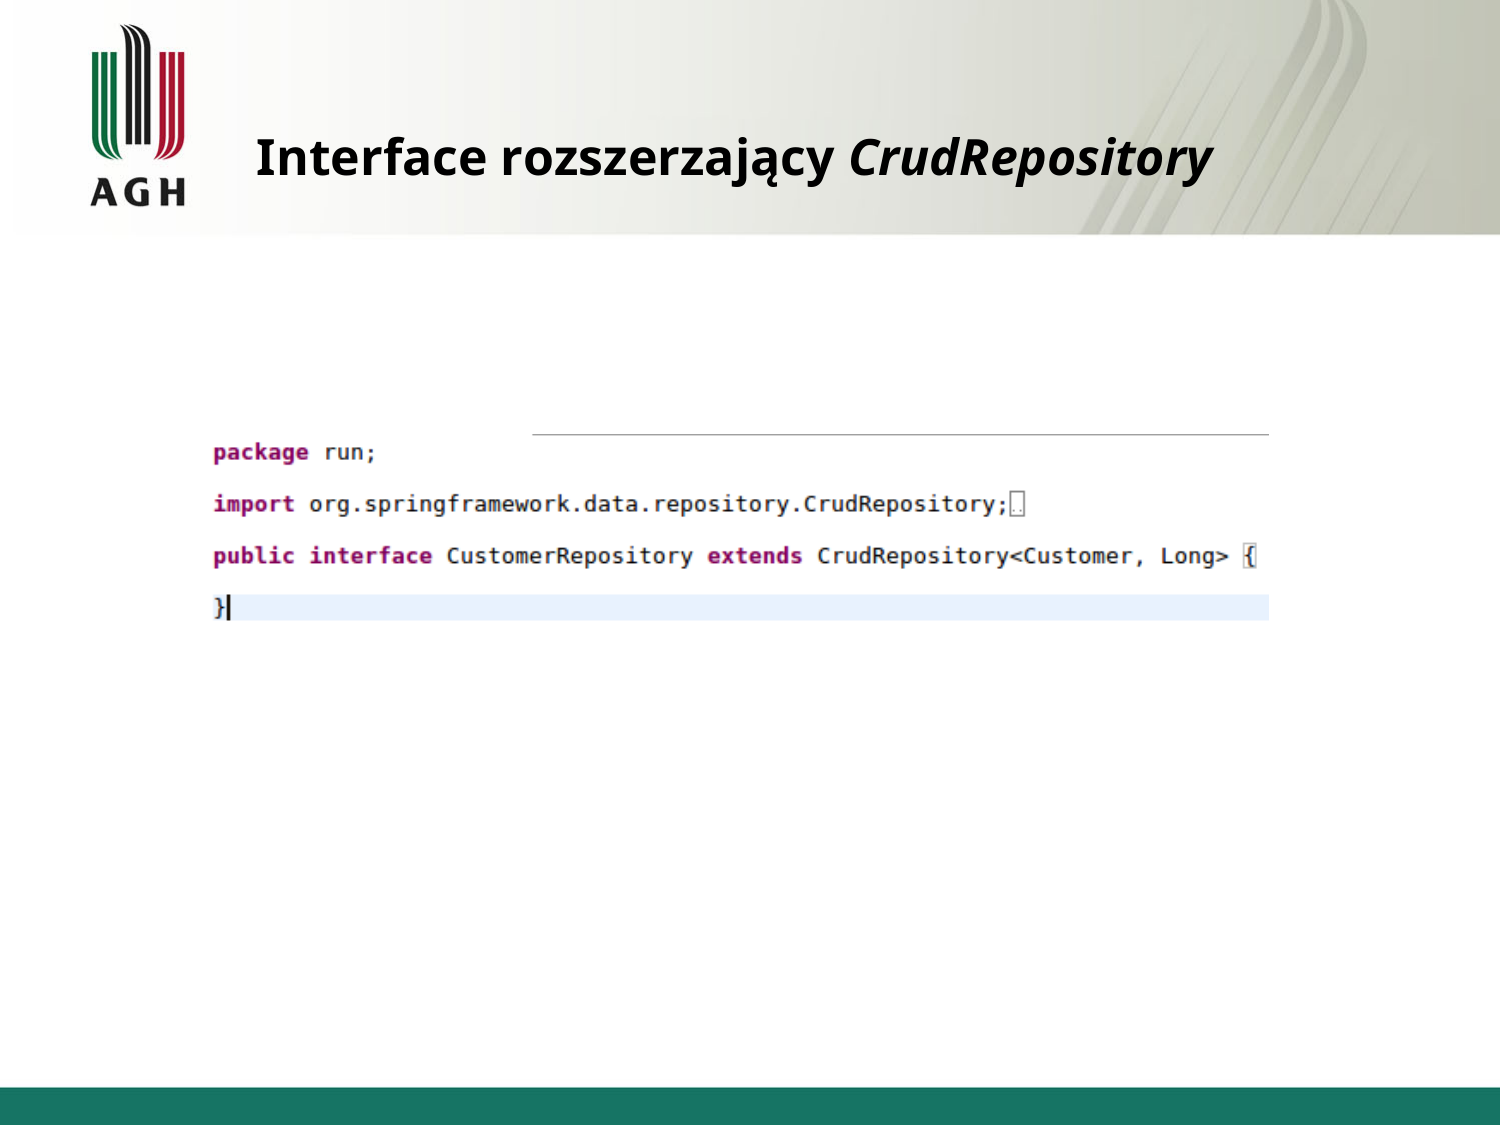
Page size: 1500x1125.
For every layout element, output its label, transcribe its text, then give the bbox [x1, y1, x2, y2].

picture [0, 0, 1500, 1125]
title Interface rozszerzający CrudRepository [242, 78, 1425, 233]
